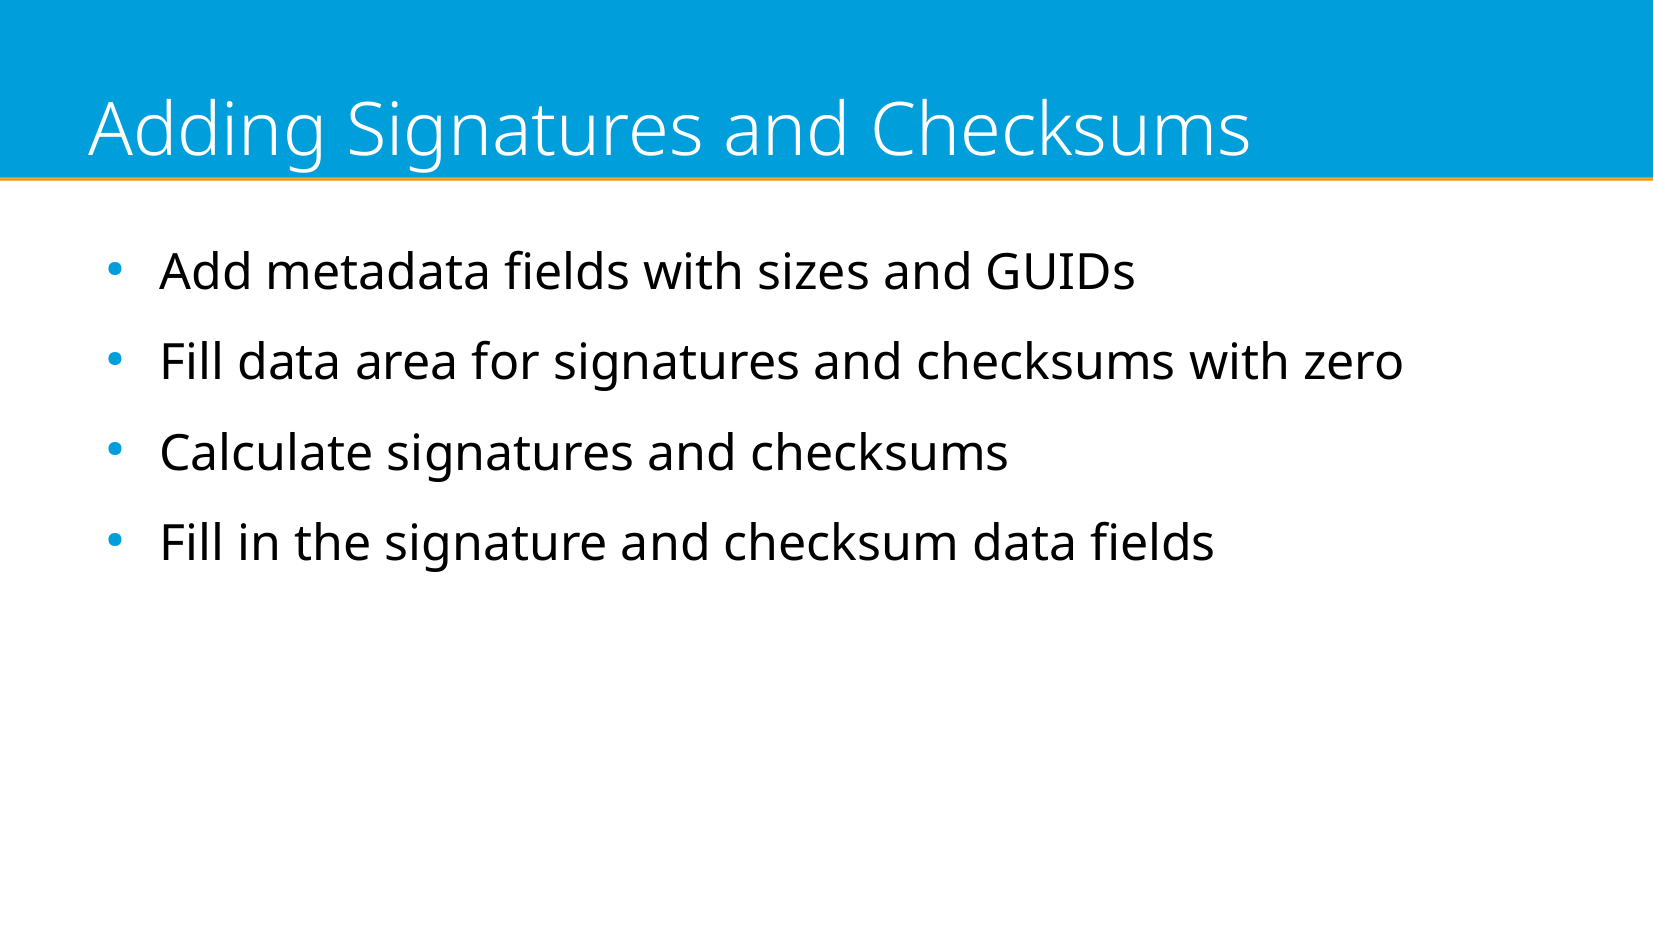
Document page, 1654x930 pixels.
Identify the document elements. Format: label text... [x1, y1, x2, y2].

list Add metadata fields with sizes and GUIDs Fill data area for signatures and checksums with zero Calculate signatures and checksums Fill in the signature and checksum data fields [88, 236, 1565, 893]
title Adding Signatures and Checksums [88, 14, 1565, 178]
